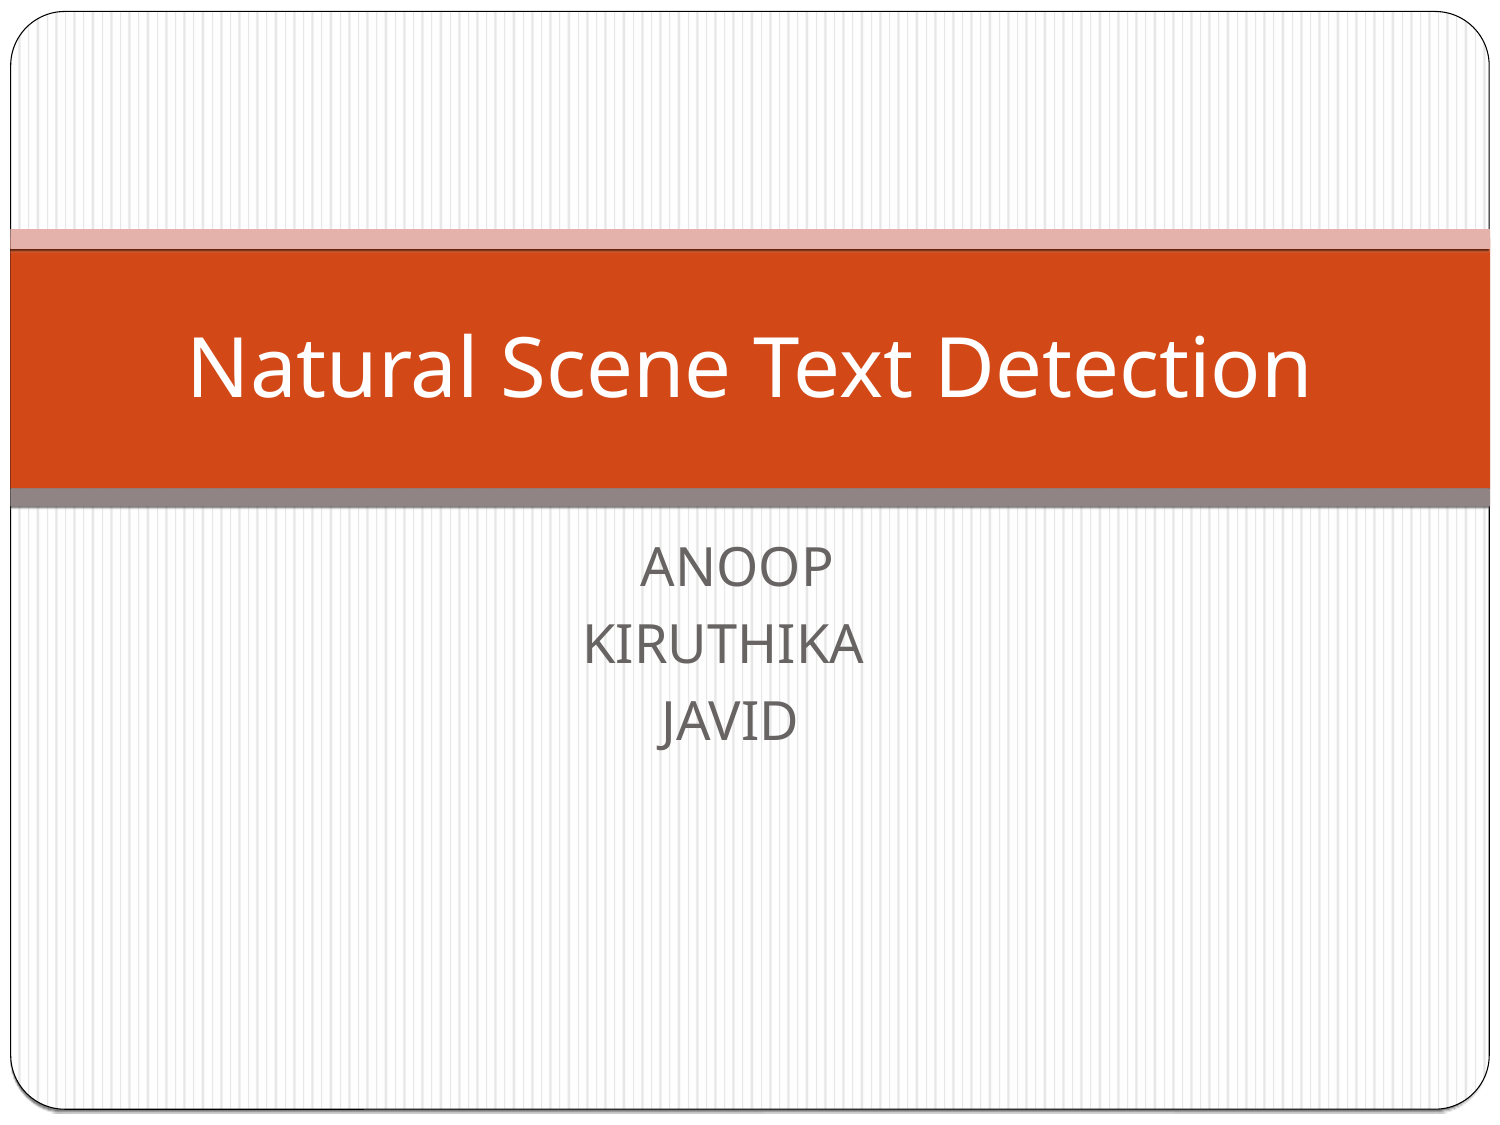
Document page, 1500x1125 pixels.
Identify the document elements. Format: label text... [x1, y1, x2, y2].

picture [12, 510, 1488, 1108]
subtitle ANOOP KIRUTHIKA JAVID [212, 525, 1263, 788]
title Natural Scene Text Detection [75, 247, 1425, 489]
picture [12, 12, 1488, 229]
